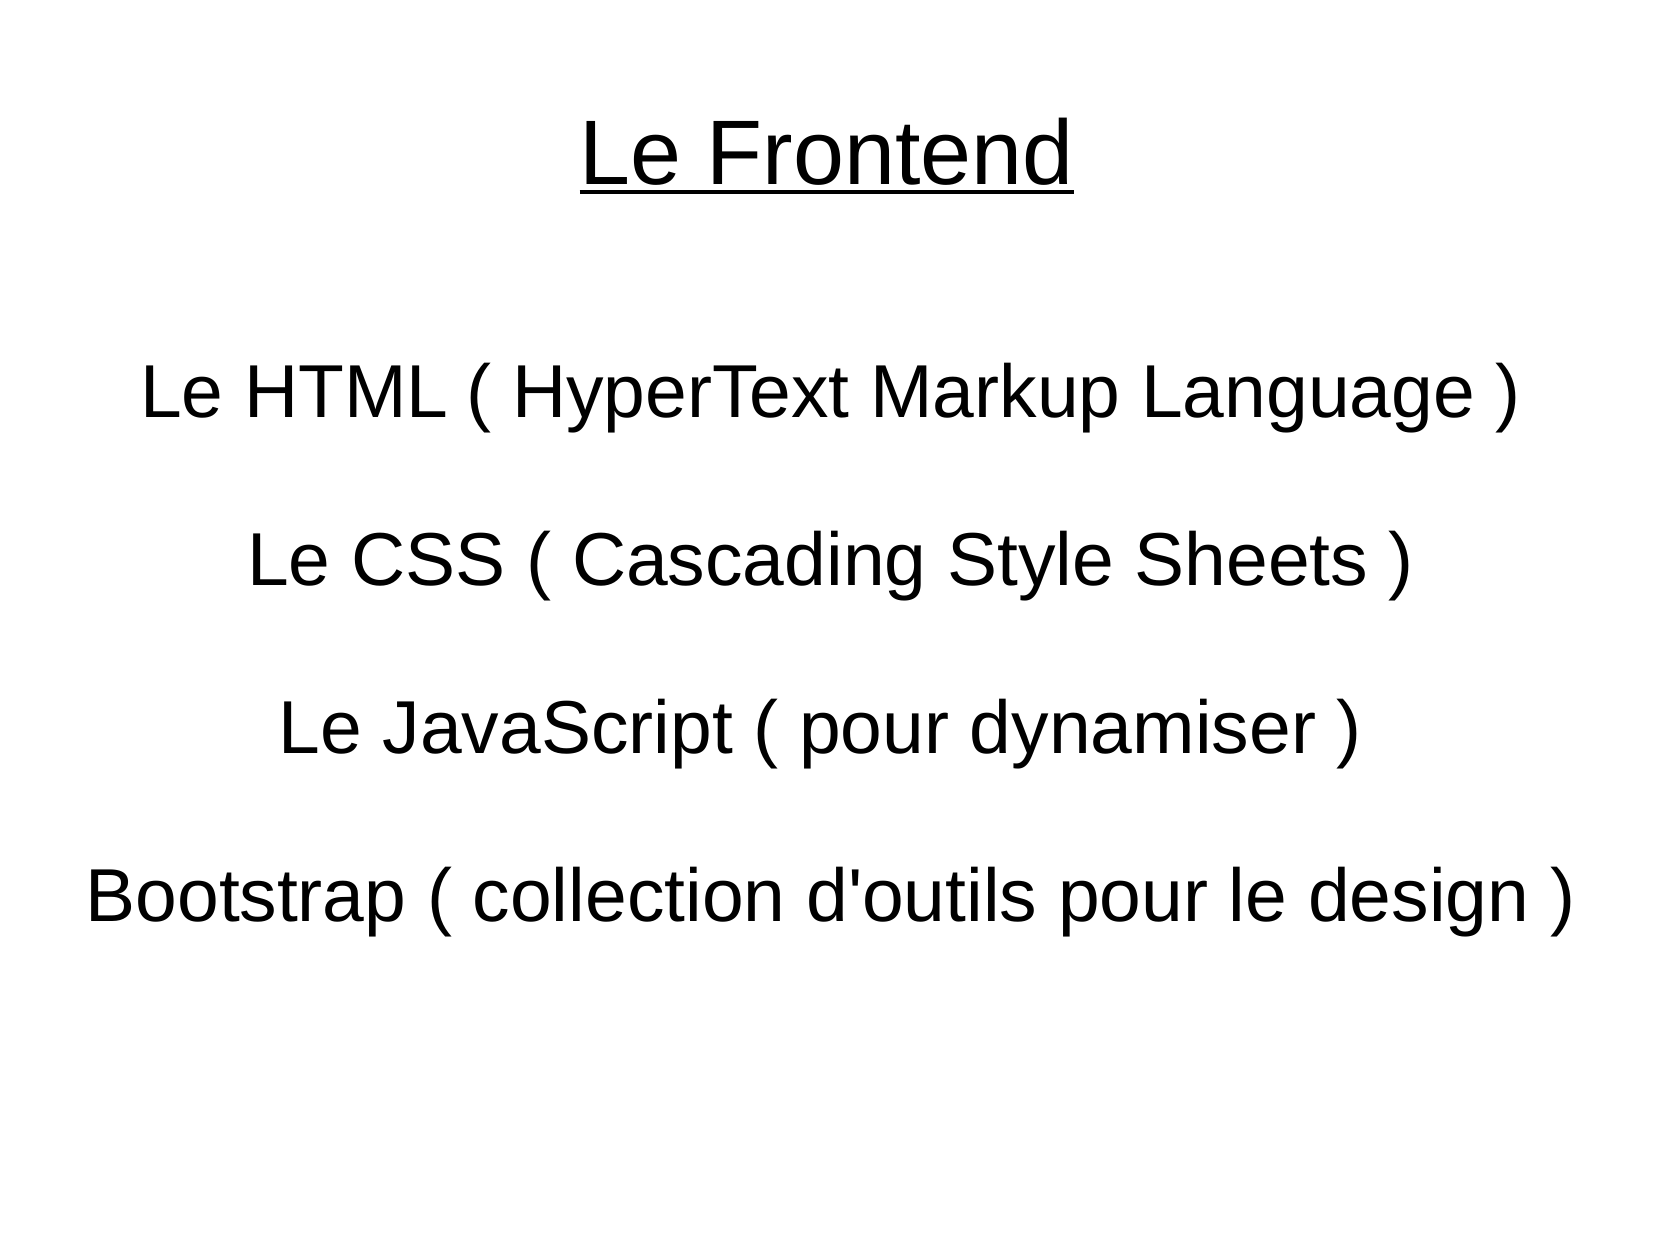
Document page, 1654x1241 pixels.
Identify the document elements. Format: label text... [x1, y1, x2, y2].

text_box Le HTML ( HyperText Markup Language ) Le CSS ( Cascading Style Sheets ) Le JavaScript ( pour dynamiser ) Bootstrap ( collection d'outils pour le design ) [70, 342, 1592, 945]
title Le Frontend [82, 49, 1571, 257]
